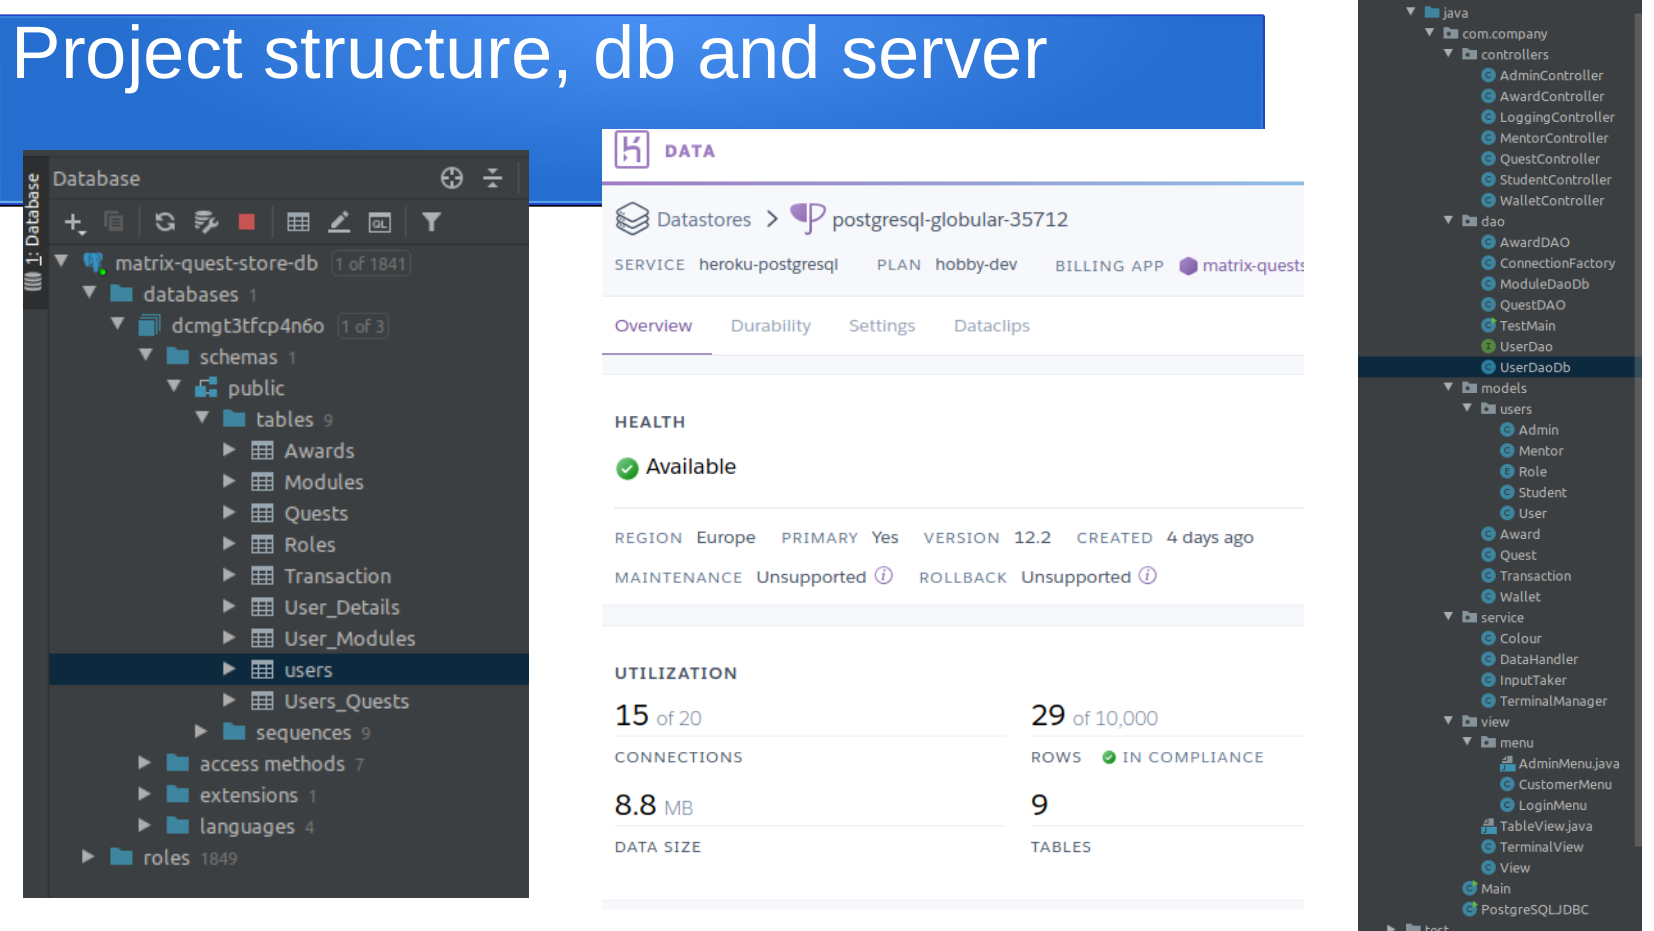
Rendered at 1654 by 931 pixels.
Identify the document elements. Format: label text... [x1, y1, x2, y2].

picture [602, 129, 1304, 910]
picture [1358, 0, 1642, 931]
title Project structure, db and server [11, 0, 1164, 130]
picture [23, 150, 529, 898]
